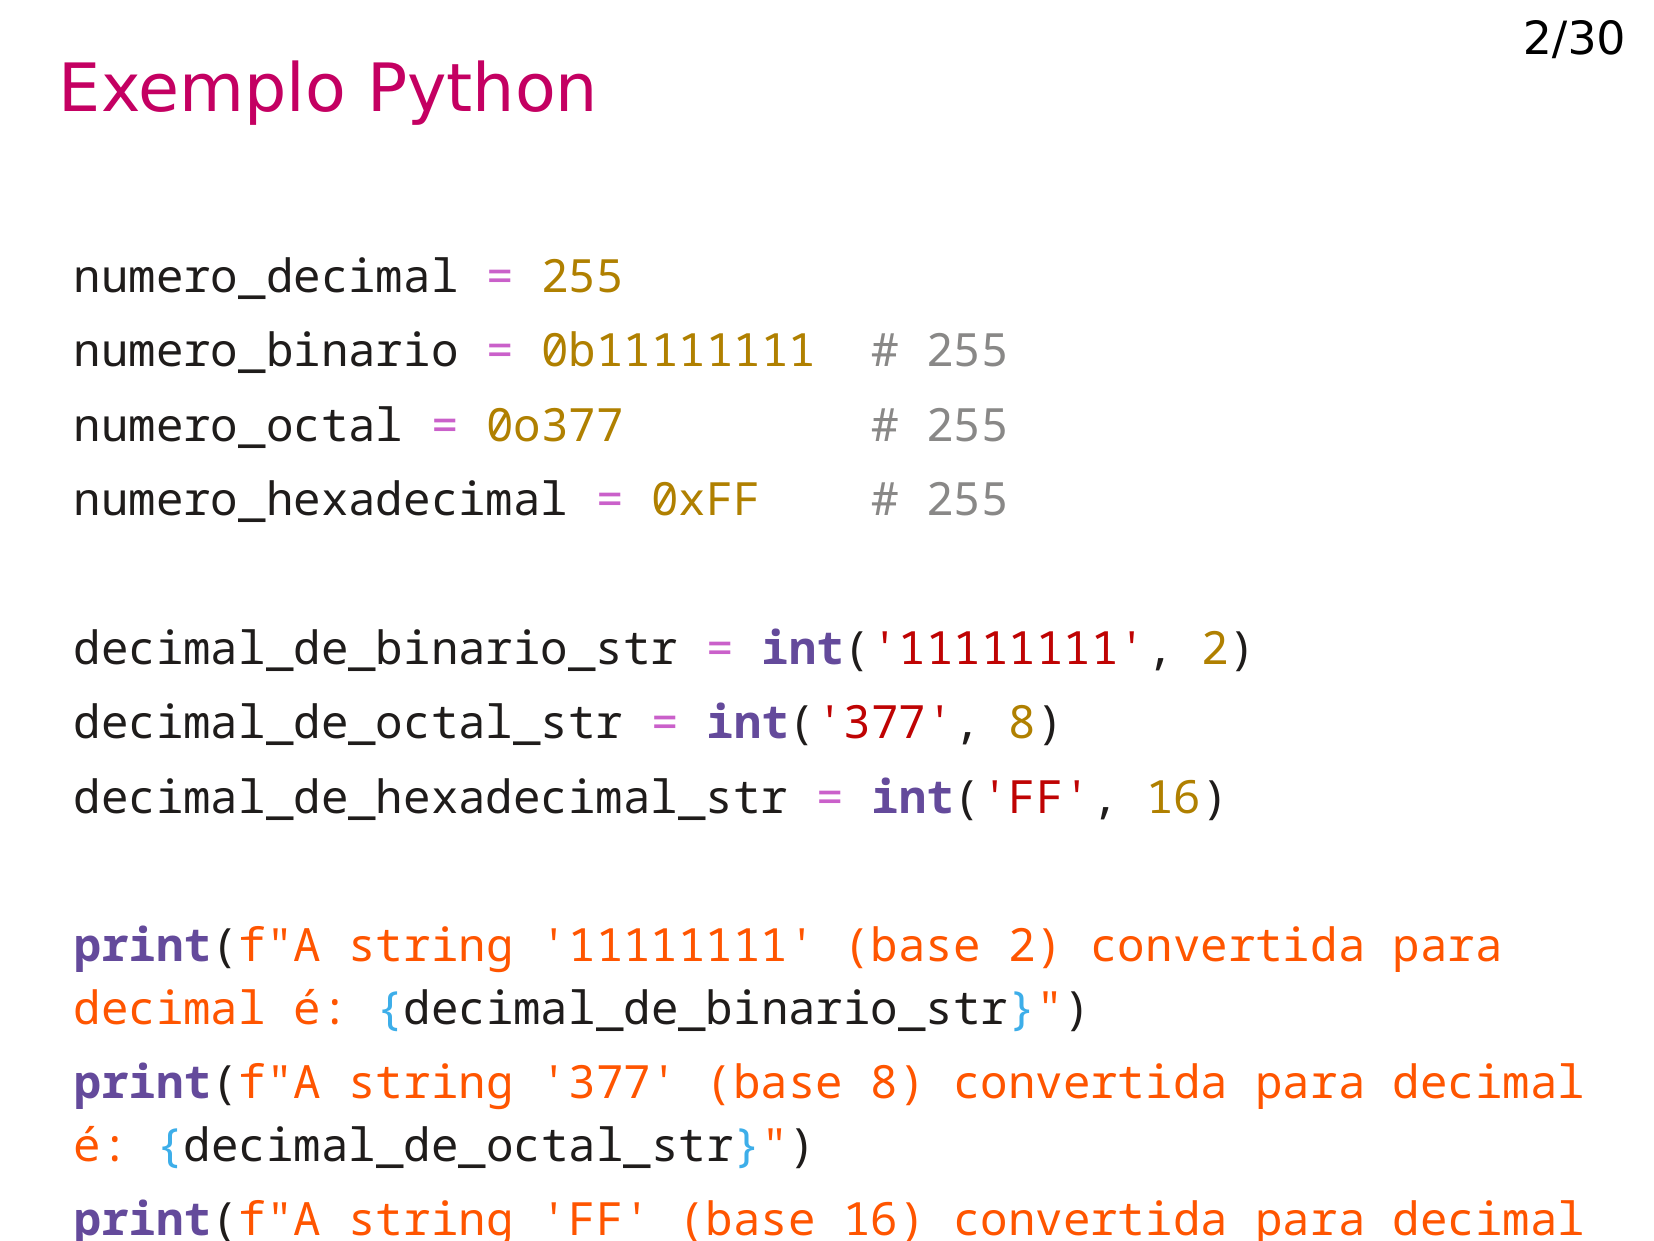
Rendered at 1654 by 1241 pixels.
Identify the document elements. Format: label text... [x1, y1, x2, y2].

title Exemplo Python [59, 29, 1625, 148]
text_box numero_decimal = 255 numero_binario = 0b11111111 # 255 numero_octal = 0o377 # 255 numero_hexadecimal = 0xFF # 255 decimal_de_binario_str = int('11111111', 2) decimal_de_octal_str = int('377', 8) decimal_de_hexadecimal_str = int('FF', 16) print(f"A string '11111111' (base 2) convertida para decimal é: {decimal_de_binario_str}") print(f"A string '377' (base 8) convertida para decimal é: {decimal_de_octal_str}") print(f"A string 'FF' (base 16) convertida para decimal é: {decimal_de_hexadecimal_str}") [59, 236, 1619, 1193]
